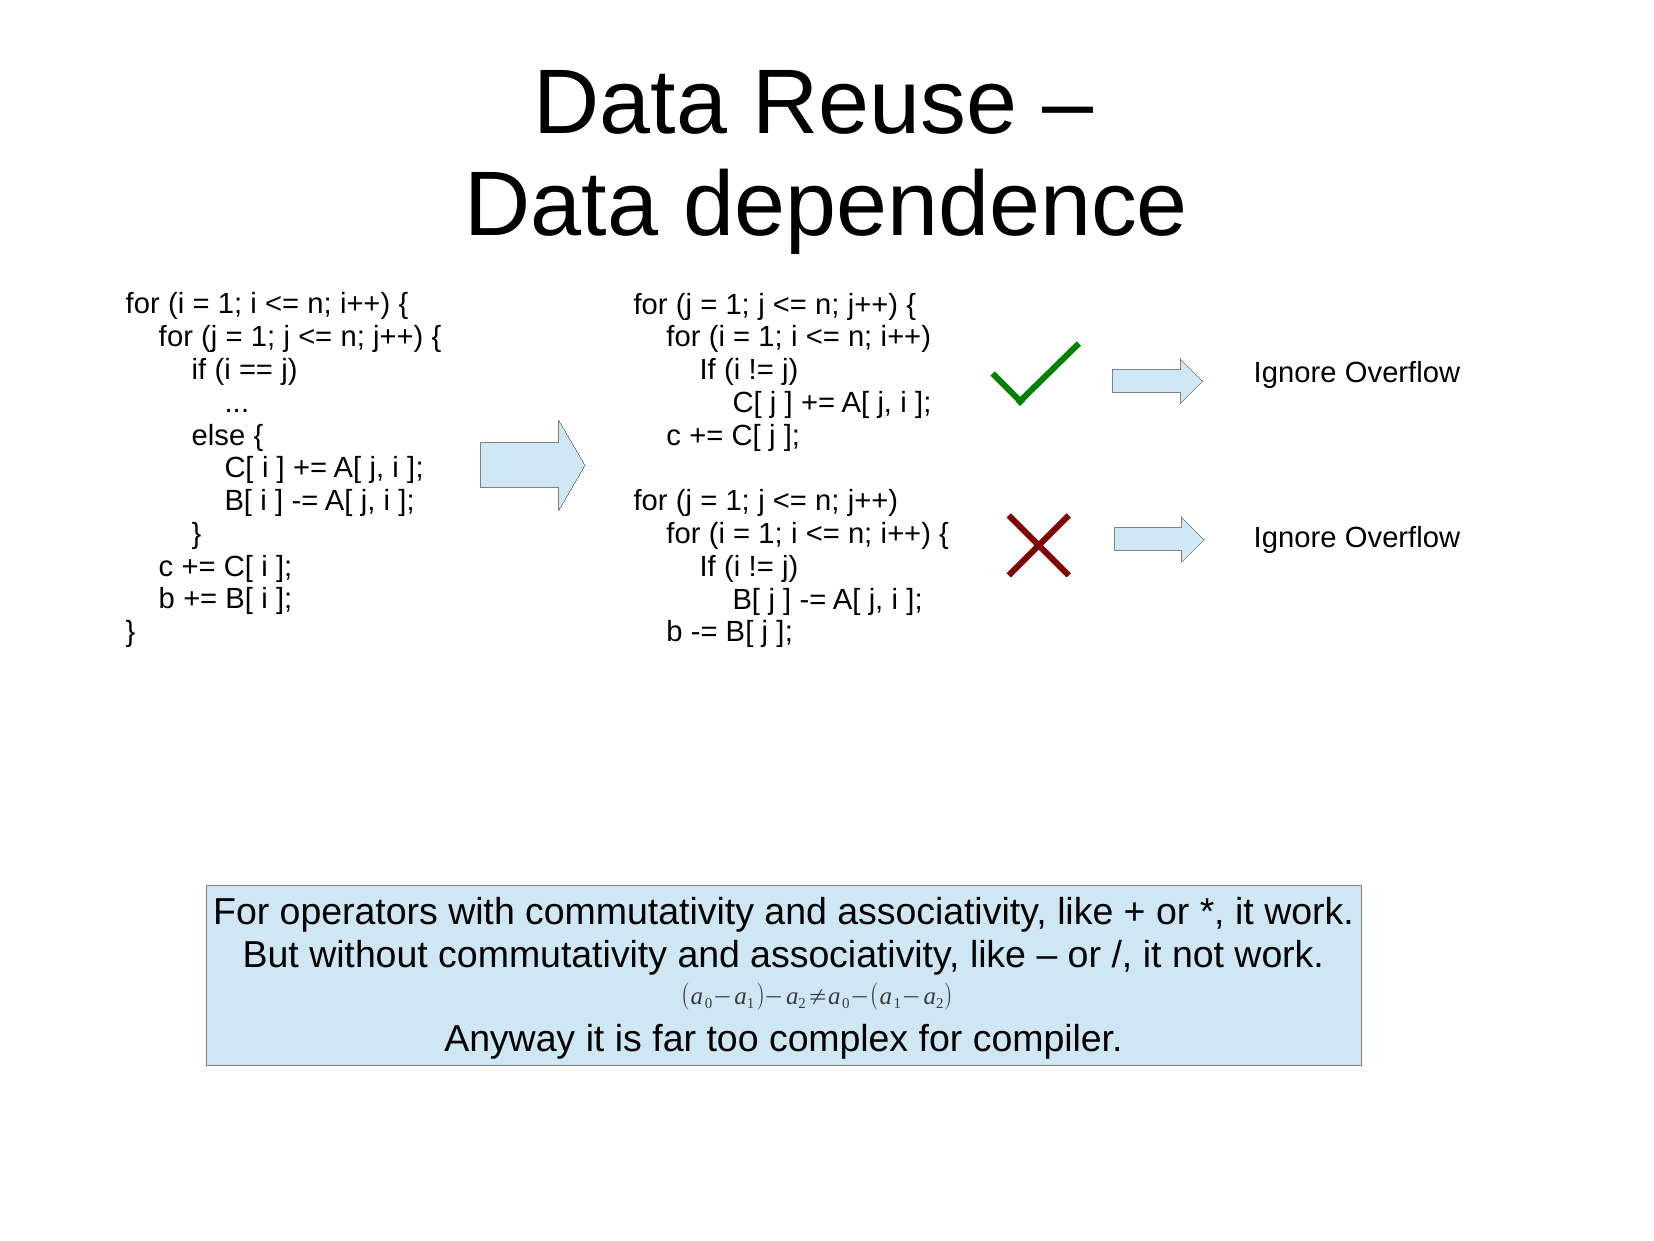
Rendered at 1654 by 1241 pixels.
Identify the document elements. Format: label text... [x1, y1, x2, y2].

text_box for (j = 1; j <= n; j++) { for (i = 1; i <= n; i++) If (i != j) C[ j ] += A[ j, i ]; c += C[ j ]; for (j = 1; j <= n; j++) for (i = 1; i <= n; i++) { If (i != j) B[ j ] -= A[ j, i ]; b -= B[ j ]; [618, 280, 1084, 656]
text_box Ignore Overflow [1238, 513, 1539, 562]
text_box [1114, 516, 1205, 562]
chart [675, 980, 959, 1013]
text_box [480, 420, 586, 511]
text_box For operators with commutativity and associativity, like + or *, it work. But without commutativity and associativity, like – or /, it not work. Anyway it is far too complex for compiler. [206, 885, 1362, 1066]
text_box [1112, 358, 1203, 404]
text_box Ignore Overflow [1238, 348, 1539, 397]
title Data Reuse – Data dependence [82, 49, 1571, 257]
text_box for (i = 1; i <= n; i++) { for (j = 1; j <= n; j++) { if (i == j) ... else { C[ i ] += A[ j, i ]; B[ i ] -= A[ j, i ]; } c += C[ i ]; b += B[ i ]; } [110, 280, 496, 656]
